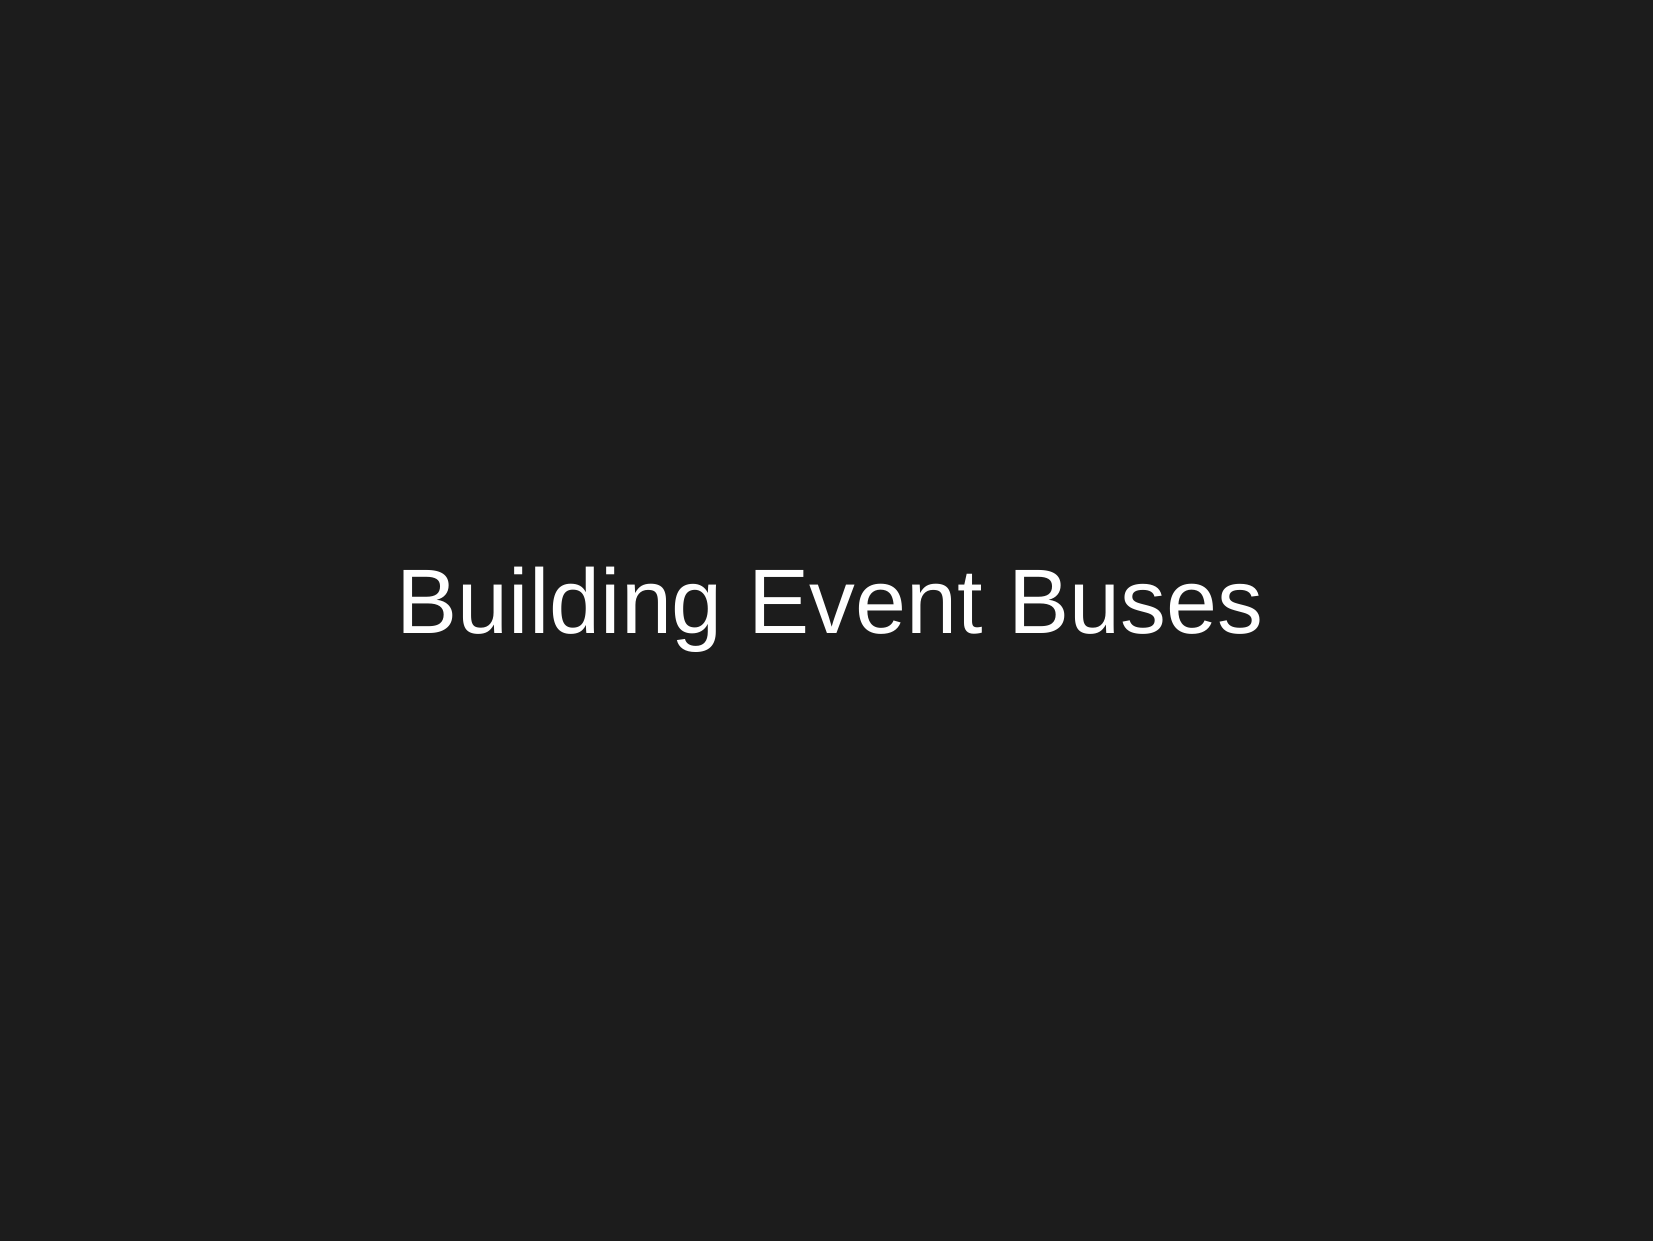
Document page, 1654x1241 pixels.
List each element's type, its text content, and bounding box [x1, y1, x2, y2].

title Building Event Buses [86, 498, 1575, 706]
